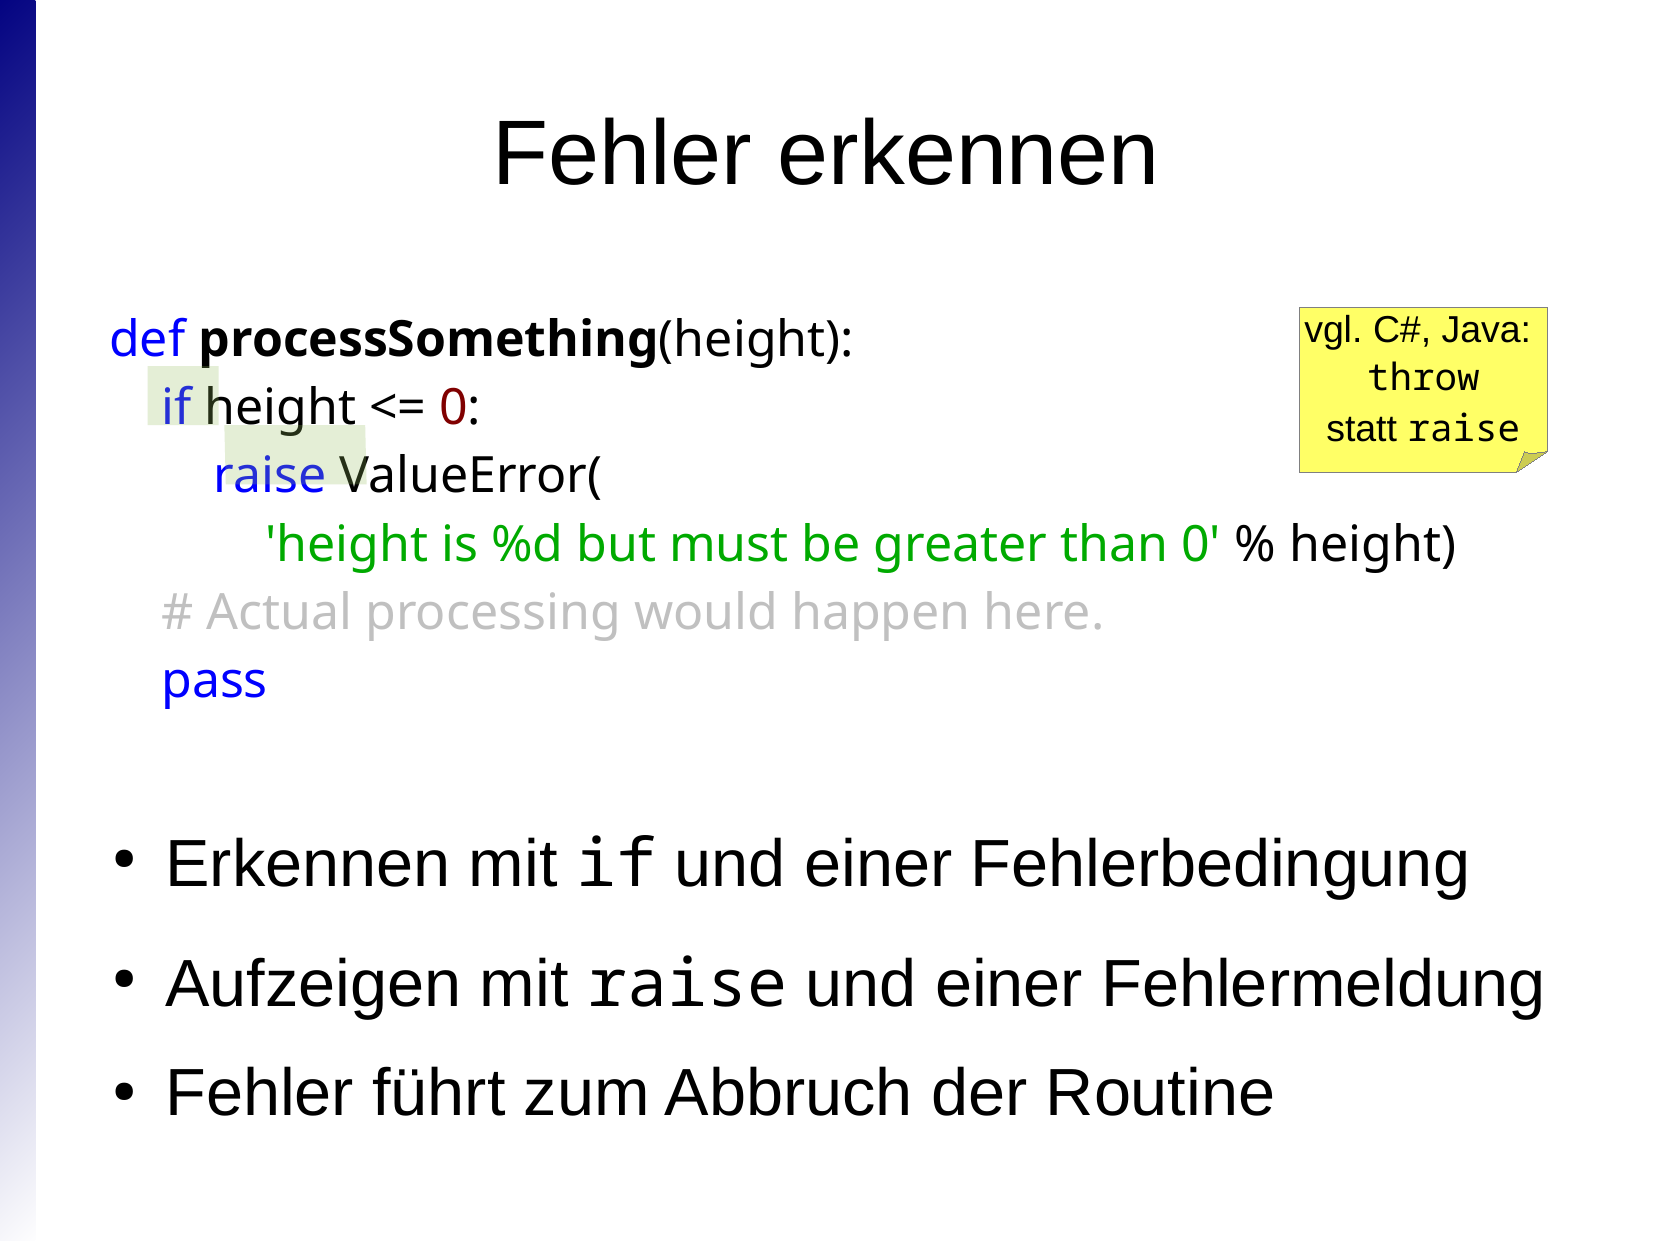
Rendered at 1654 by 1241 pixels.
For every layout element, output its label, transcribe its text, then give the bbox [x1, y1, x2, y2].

list Erkennen mit if und einer Fehlerbedingung Aufzeigen mit raise und einer Fehlermeldung Fehler führt zum Abbruch der Routine [94, 814, 1583, 1134]
text_box vgl. C#, Java: throw statt raise [1299, 307, 1548, 473]
text_box def processSomething(height): if height <= 0: raise ValueError( 'height is %d but must be greater than 0' % height) # Actual processing would happen here. pass [94, 295, 1548, 720]
text_box [224, 425, 367, 485]
title Fehler erkennen [82, 49, 1571, 257]
text_box [147, 366, 219, 426]
